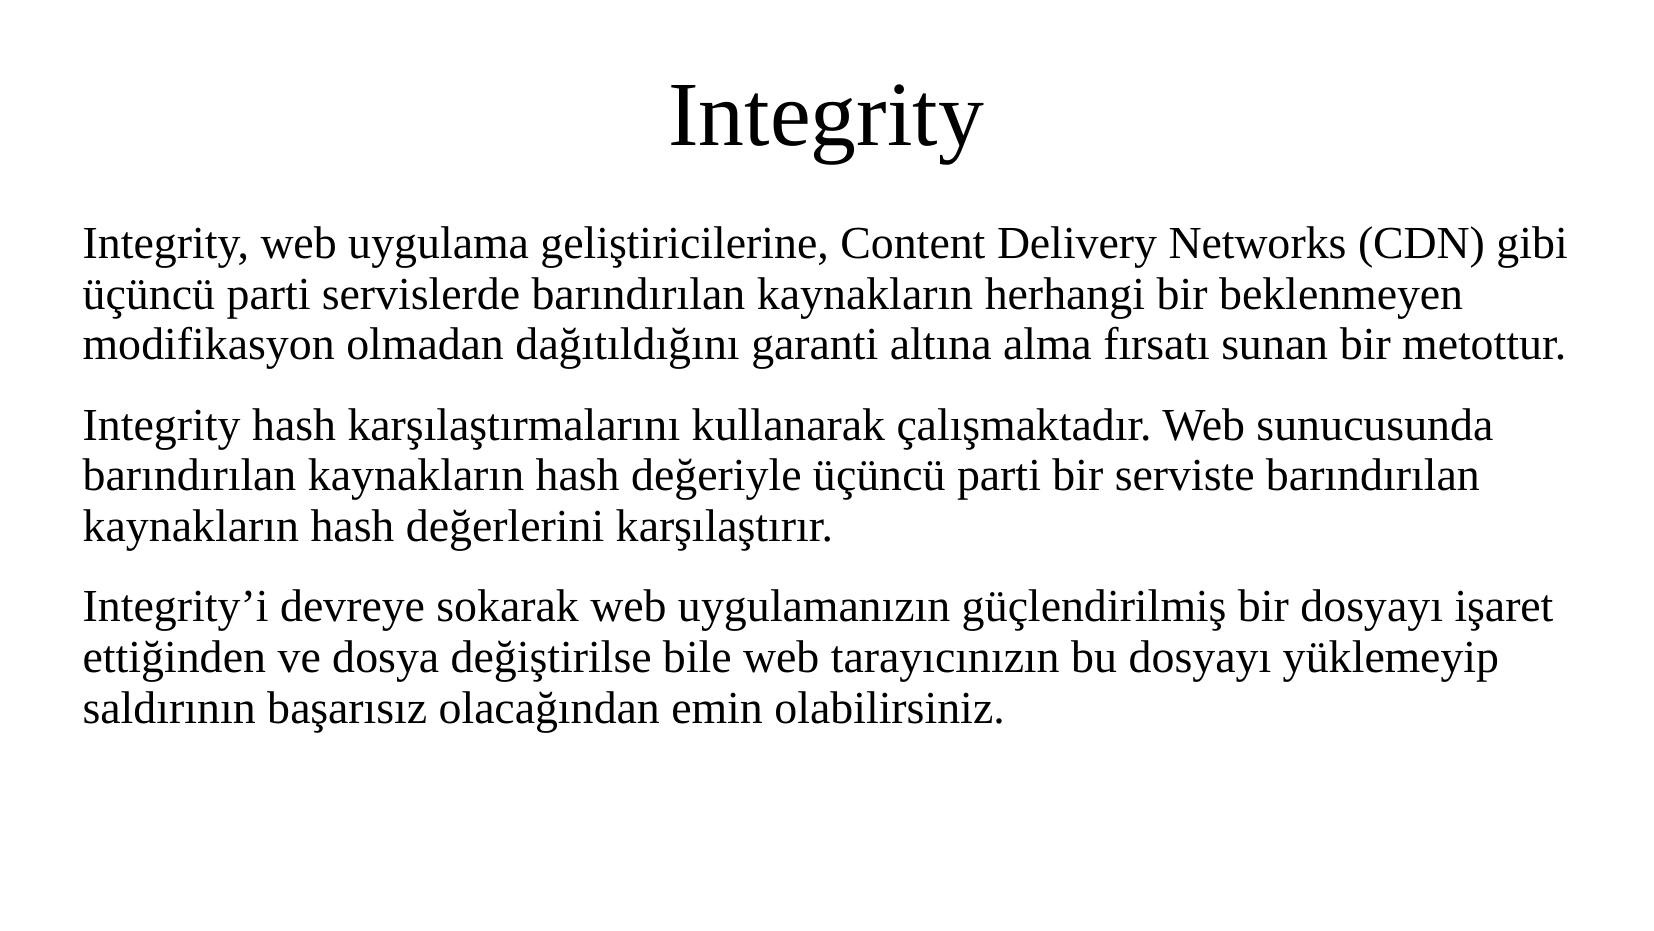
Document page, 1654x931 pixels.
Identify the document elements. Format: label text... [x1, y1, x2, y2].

title Integrity [82, 37, 1571, 193]
list Integrity, web uygulama geliştiricilerine, Content Delivery Networks (CDN) gibi üçüncü parti servislerde barındırılan kaynakların herhangi bir beklenmeyen modifikasyon olmadan dağıtıldığını garanti altına alma fırsatı sunan bir metottur. Integrity hash karşılaştırmalarını kullanarak çalışmaktadır. Web sunucusunda barındırılan kaynakların hash değeriyle üçüncü parti bir serviste barındırılan kaynakların hash değerlerini karşılaştırır. Integrity’i devreye sokarak web uygulamanızın güçlendirilmiş bir dosyayı işaret ettiğinden ve dosya değiştirilse bile web tarayıcınızın bu dosyayı yüklemeyip saldırının başarısız olacağından emin olabilirsiniz. [82, 217, 1571, 758]
